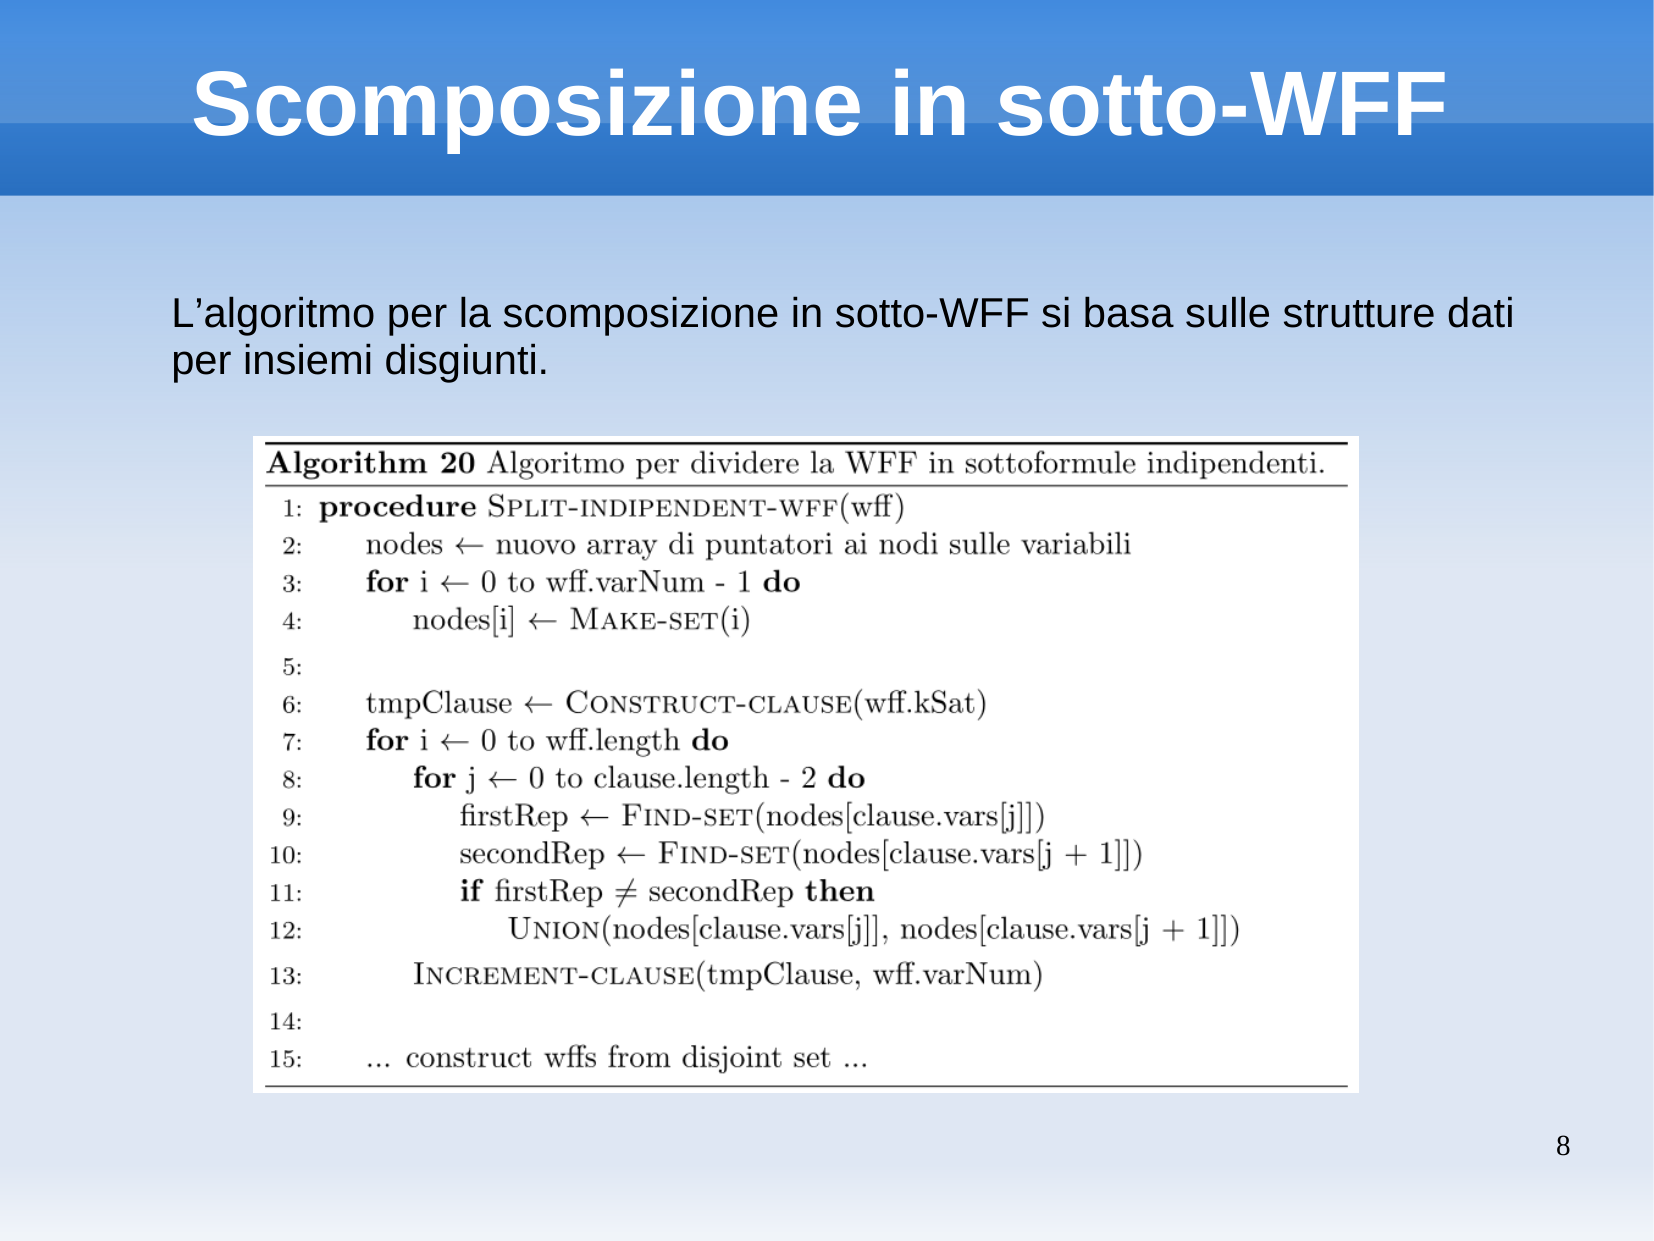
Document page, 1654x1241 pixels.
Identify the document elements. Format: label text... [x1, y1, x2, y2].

title Scomposizione in sotto-WFF [76, 0, 1565, 208]
picture [0, 0, 1654, 1241]
list L’algoritmo per la scomposizione in sotto-WFF si basa sulle strutture dati per insiemi disgiunti. [82, 290, 1571, 1109]
